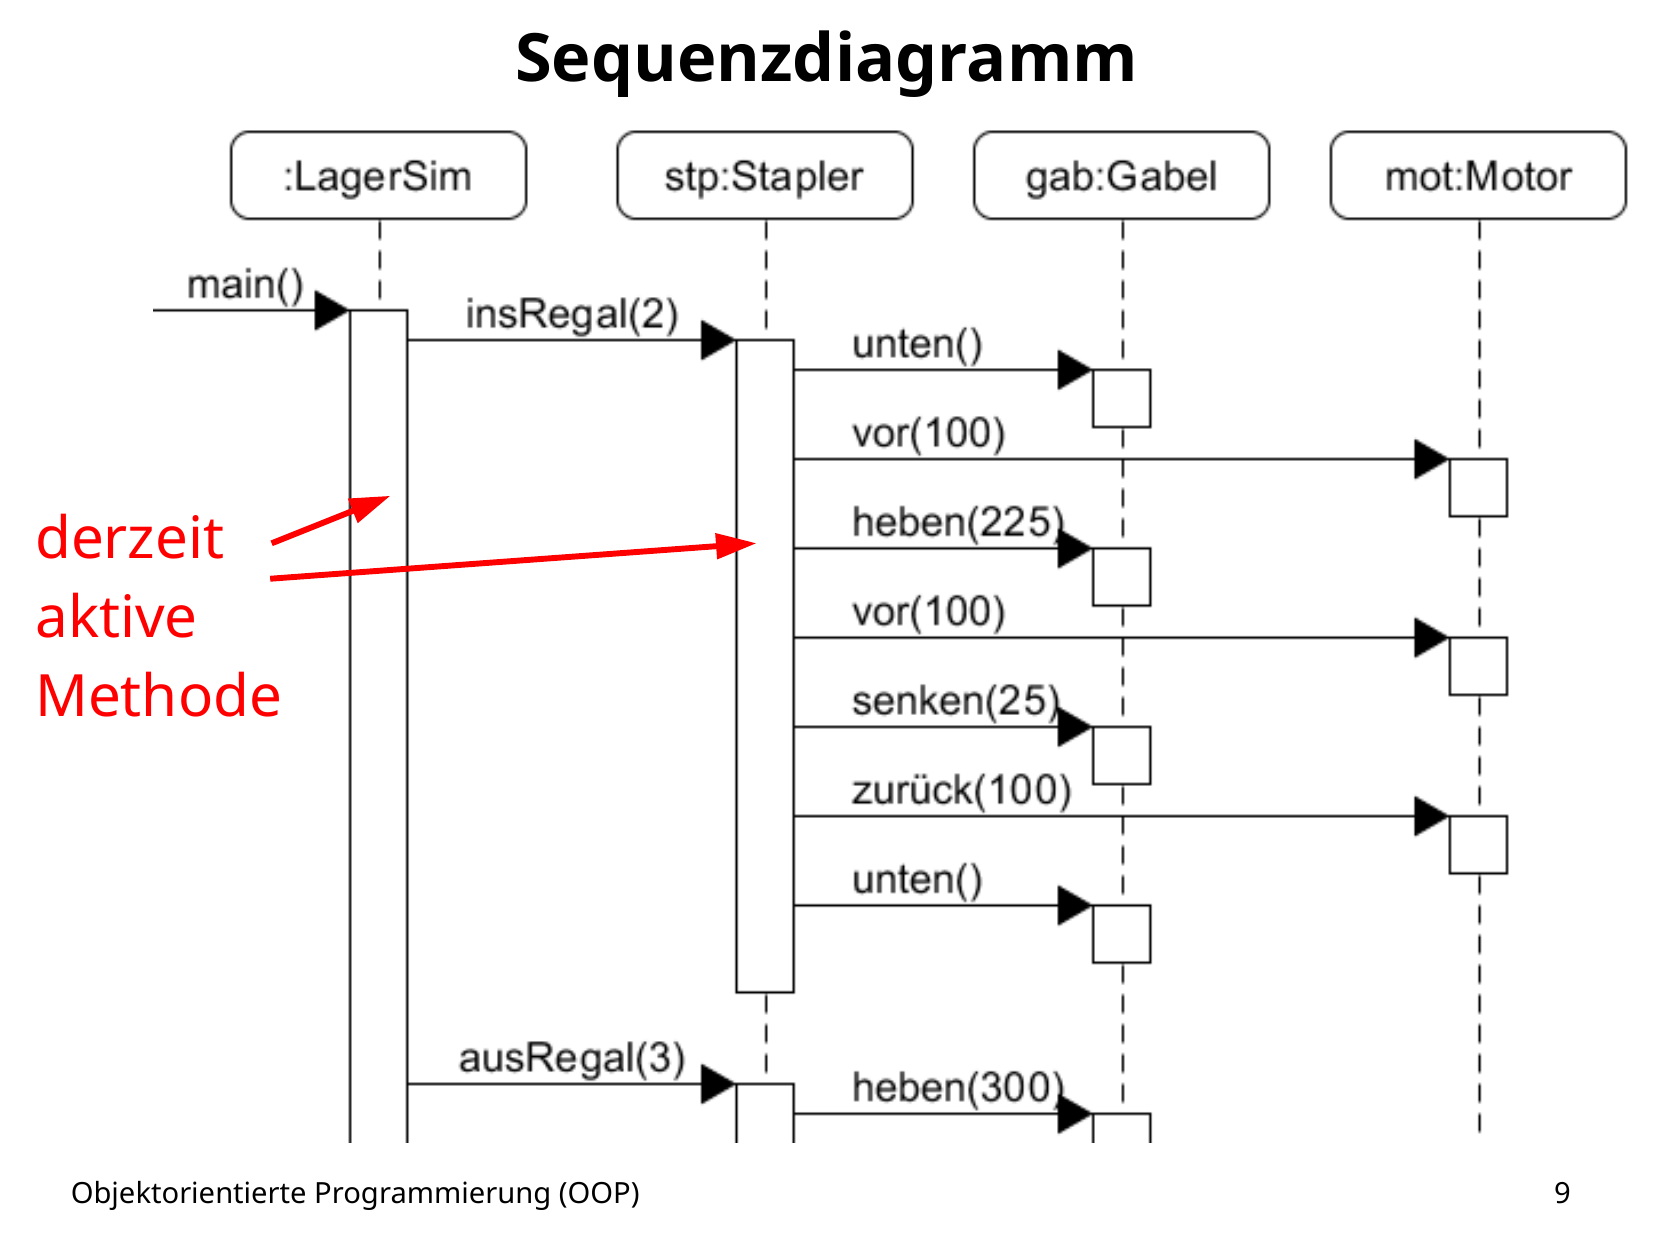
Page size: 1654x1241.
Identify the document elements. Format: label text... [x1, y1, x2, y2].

picture [153, 129, 1630, 1143]
title Sequenzdiagramm [0, 5, 1654, 107]
list derzeit aktive Methode [35, 496, 308, 745]
